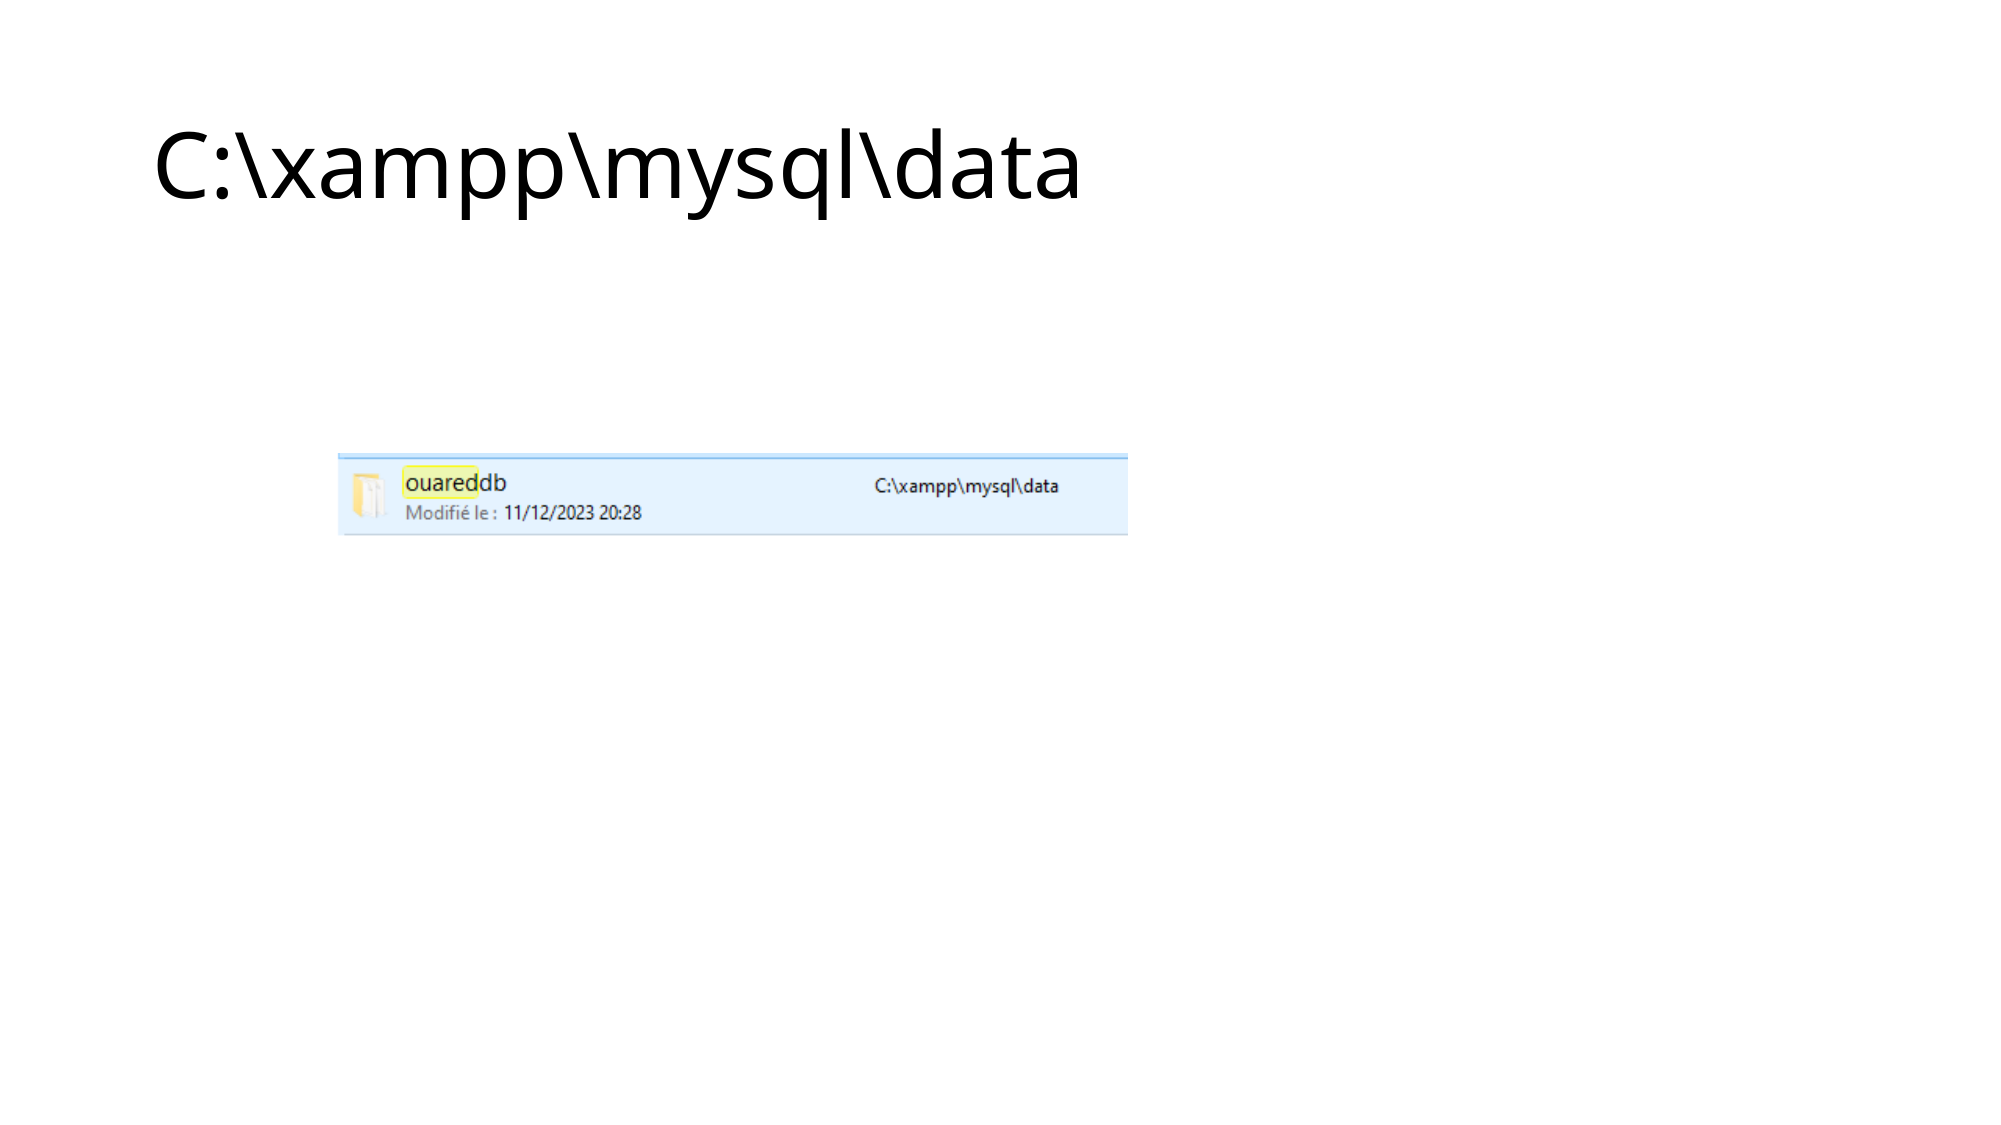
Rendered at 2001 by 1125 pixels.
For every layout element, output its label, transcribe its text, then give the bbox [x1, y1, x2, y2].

picture [329, 453, 1128, 542]
title C:\xampp\mysql\data [137, 59, 1863, 278]
